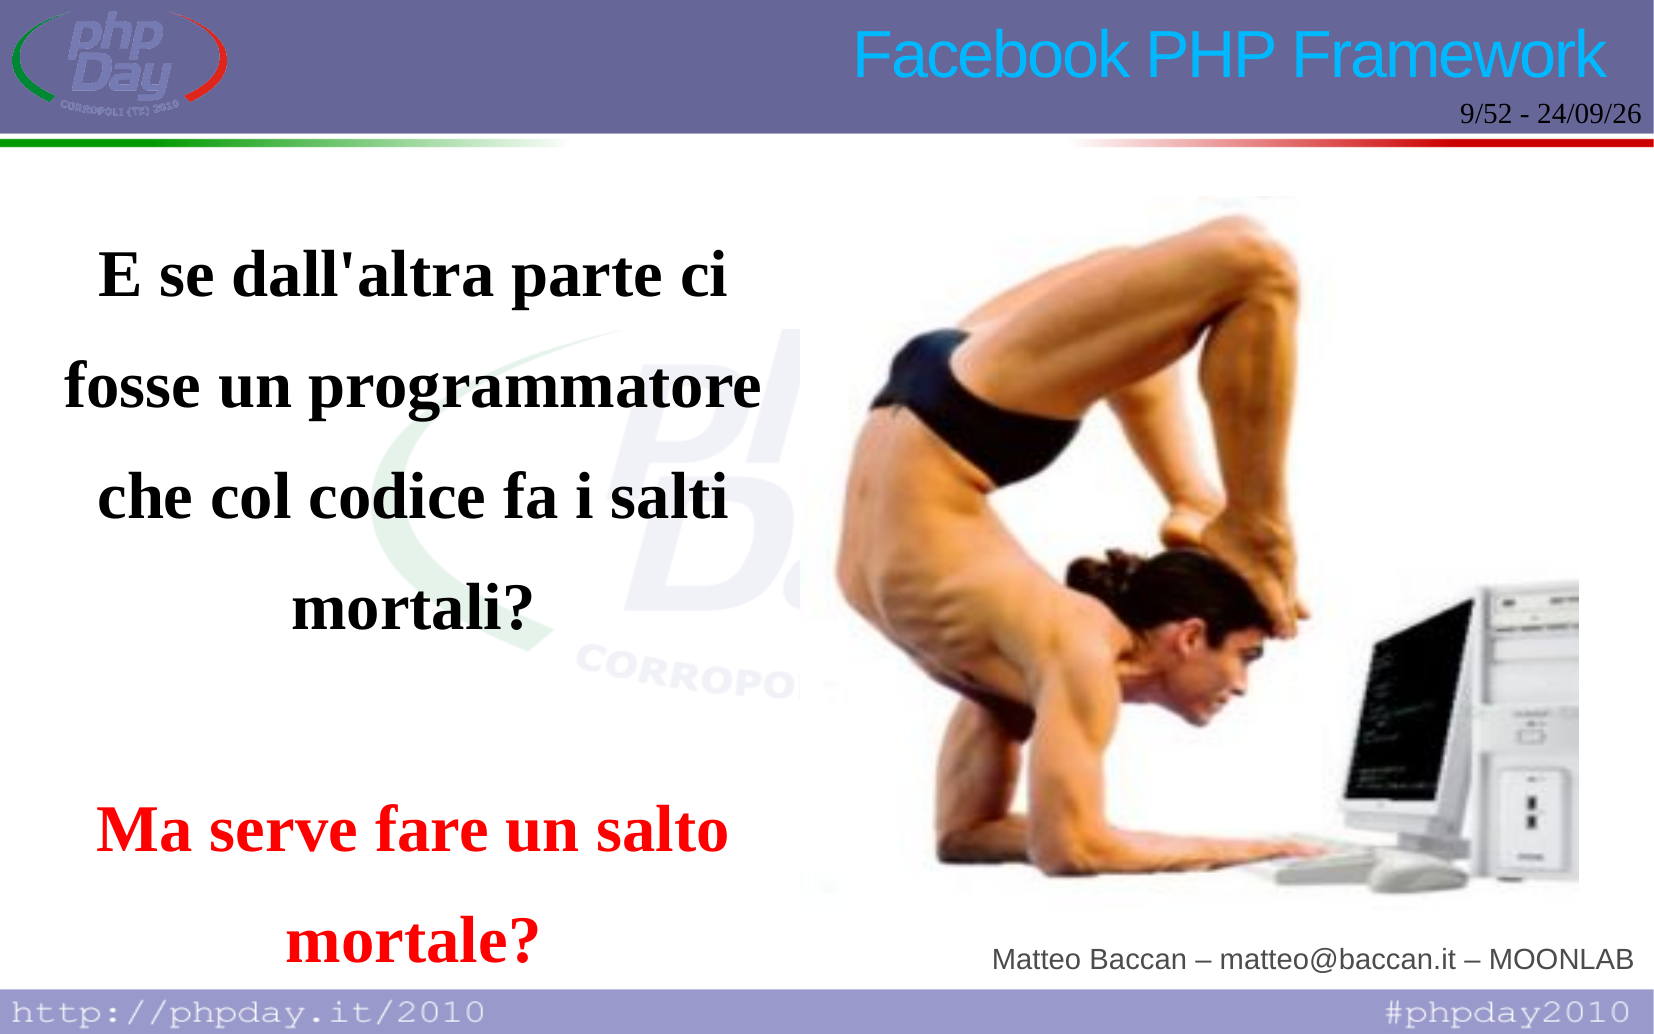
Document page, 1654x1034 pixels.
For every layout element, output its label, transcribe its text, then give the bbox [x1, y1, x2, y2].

text_box E se dall'altra parte ci fosse un programmatore che col codice fa i salti mortali? Ma serve fare un salto mortale? [28, 192, 800, 948]
title Facebook PHP Framework [132, 5, 1609, 103]
picture [0, 0, 1654, 1034]
